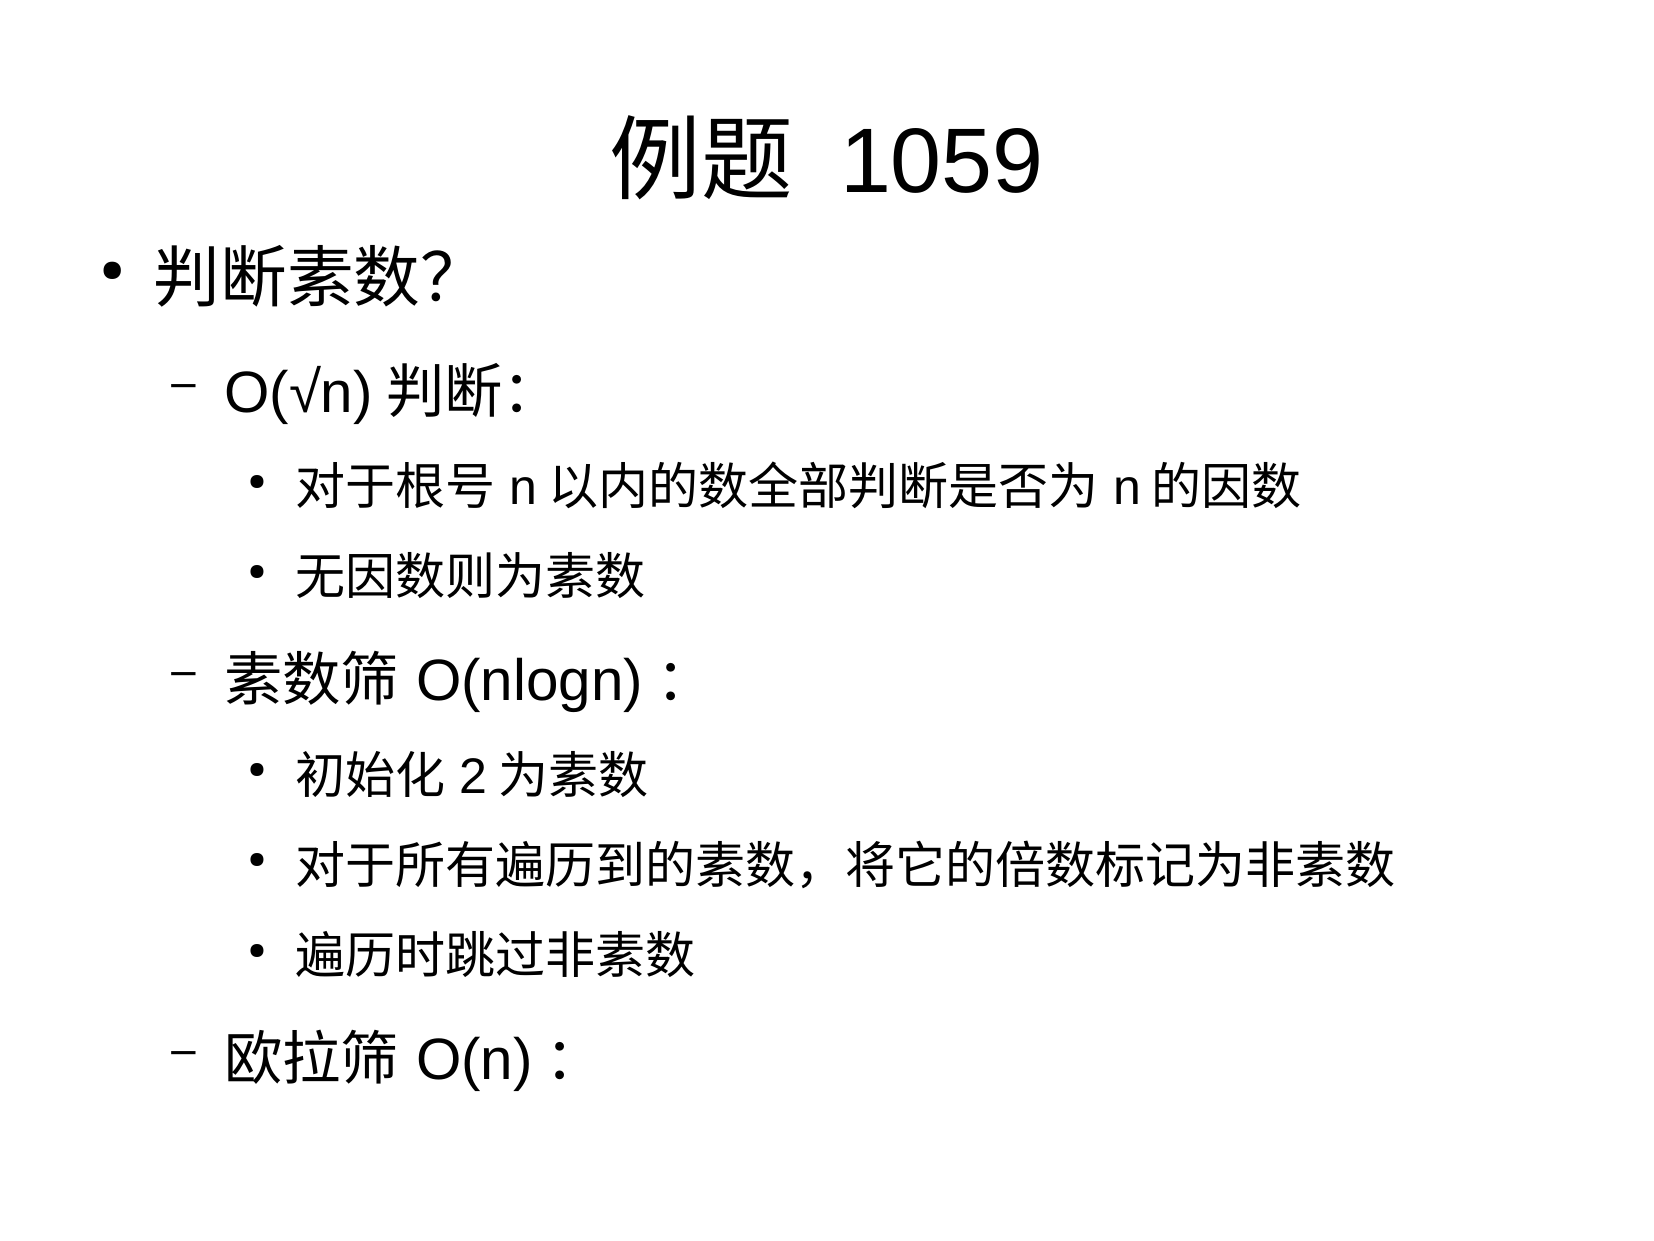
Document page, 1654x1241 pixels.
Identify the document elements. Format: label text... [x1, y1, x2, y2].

list 判断素数？ O(√n)判断： 对于根号n以内的数全部判断是否为n的因数 无因数则为素数 素数筛O(nlogn)： 初始化2为素数 对于所有遍历到的素数，将它的倍数标记为非素数 遍历时跳过非素数 欧拉筛O(n)： [82, 224, 1571, 1170]
title 例题 1059 [82, 49, 1571, 224]
